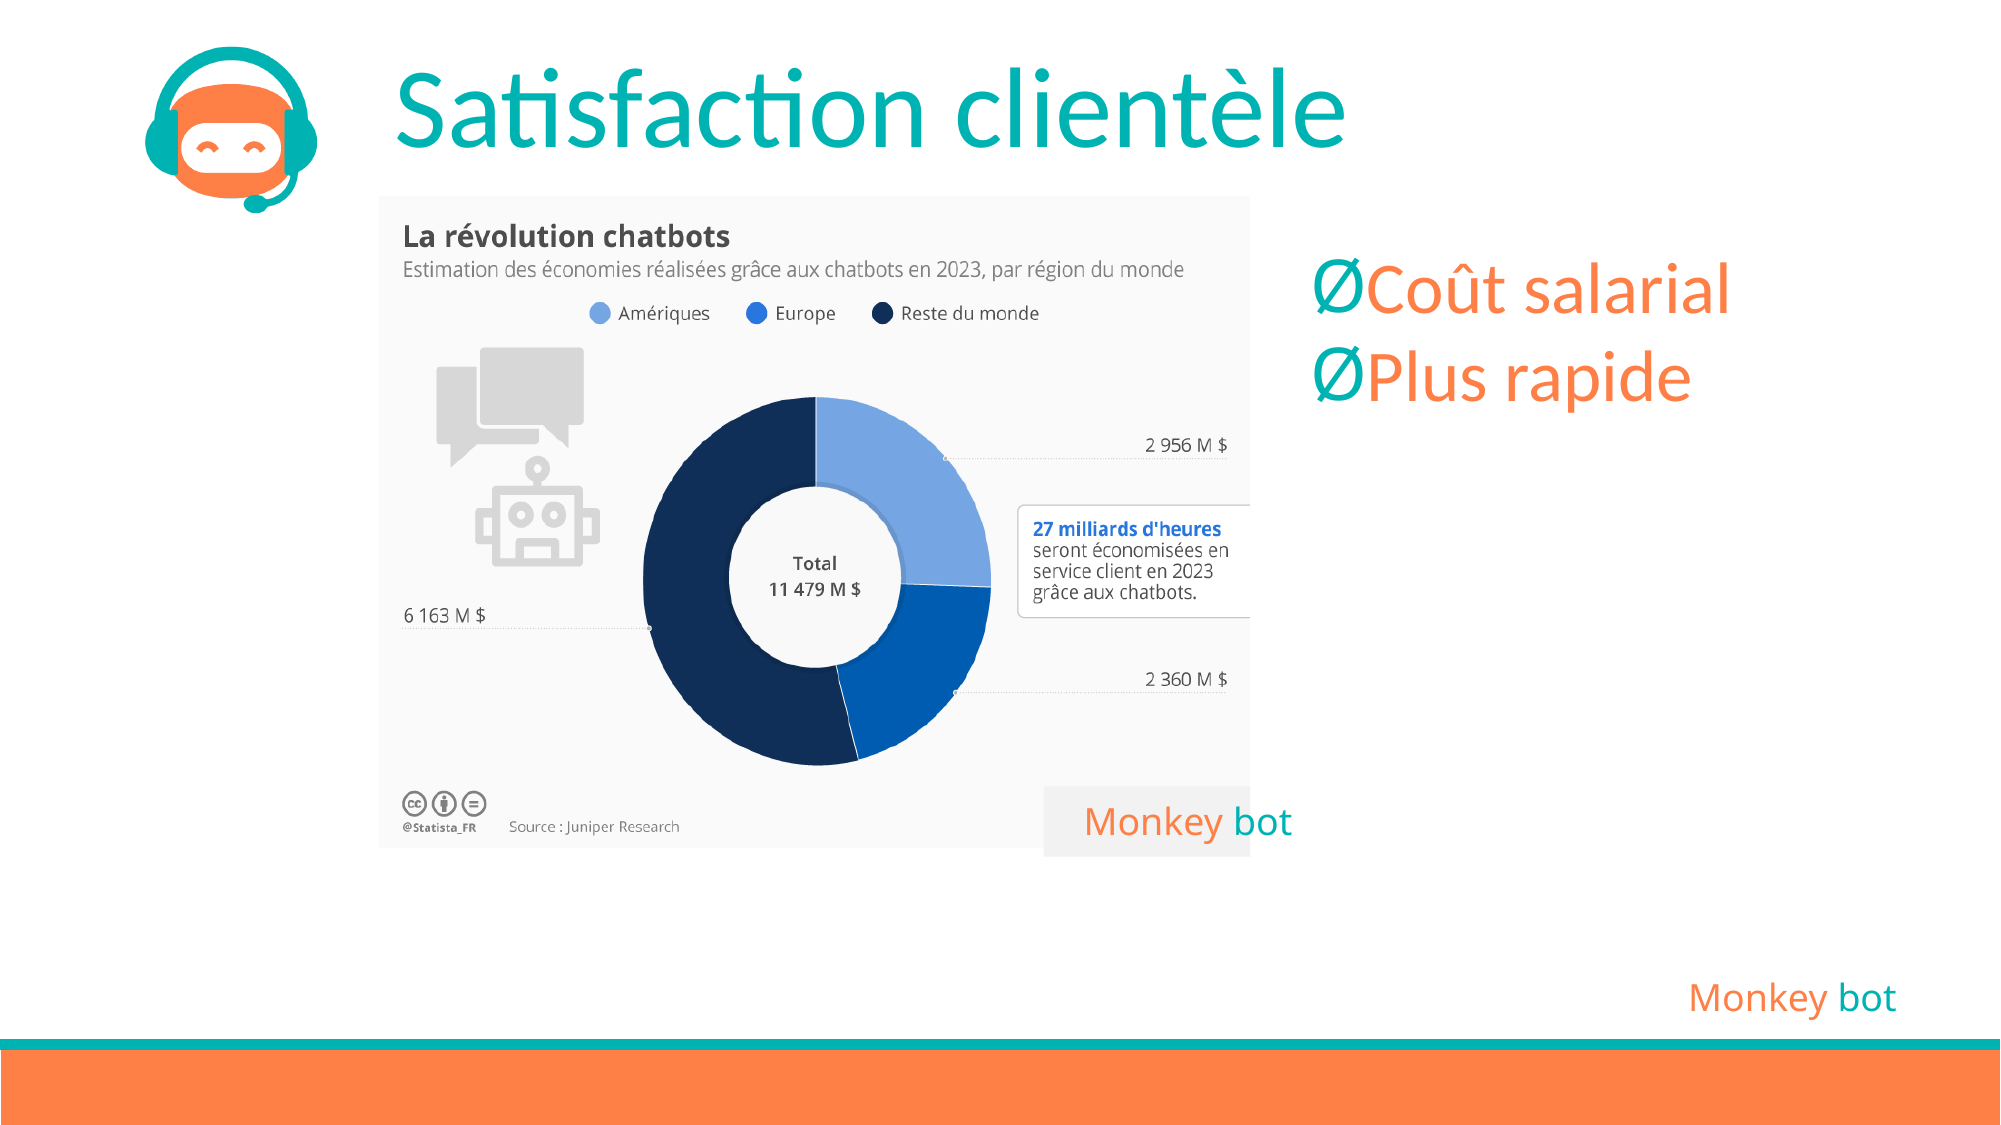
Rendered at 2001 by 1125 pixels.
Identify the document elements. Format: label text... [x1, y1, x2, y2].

text_box Monkey bot [1673, 966, 2000, 1028]
picture [127, 25, 335, 234]
picture [379, 268, 1250, 848]
text_box Coût salarial Plus rapide [1294, 233, 1921, 516]
text_box [1043, 786, 1251, 790]
text_box Satisfaction clientèle [379, 25, 1653, 268]
text_box Monkey bot [922, 790, 1324, 852]
